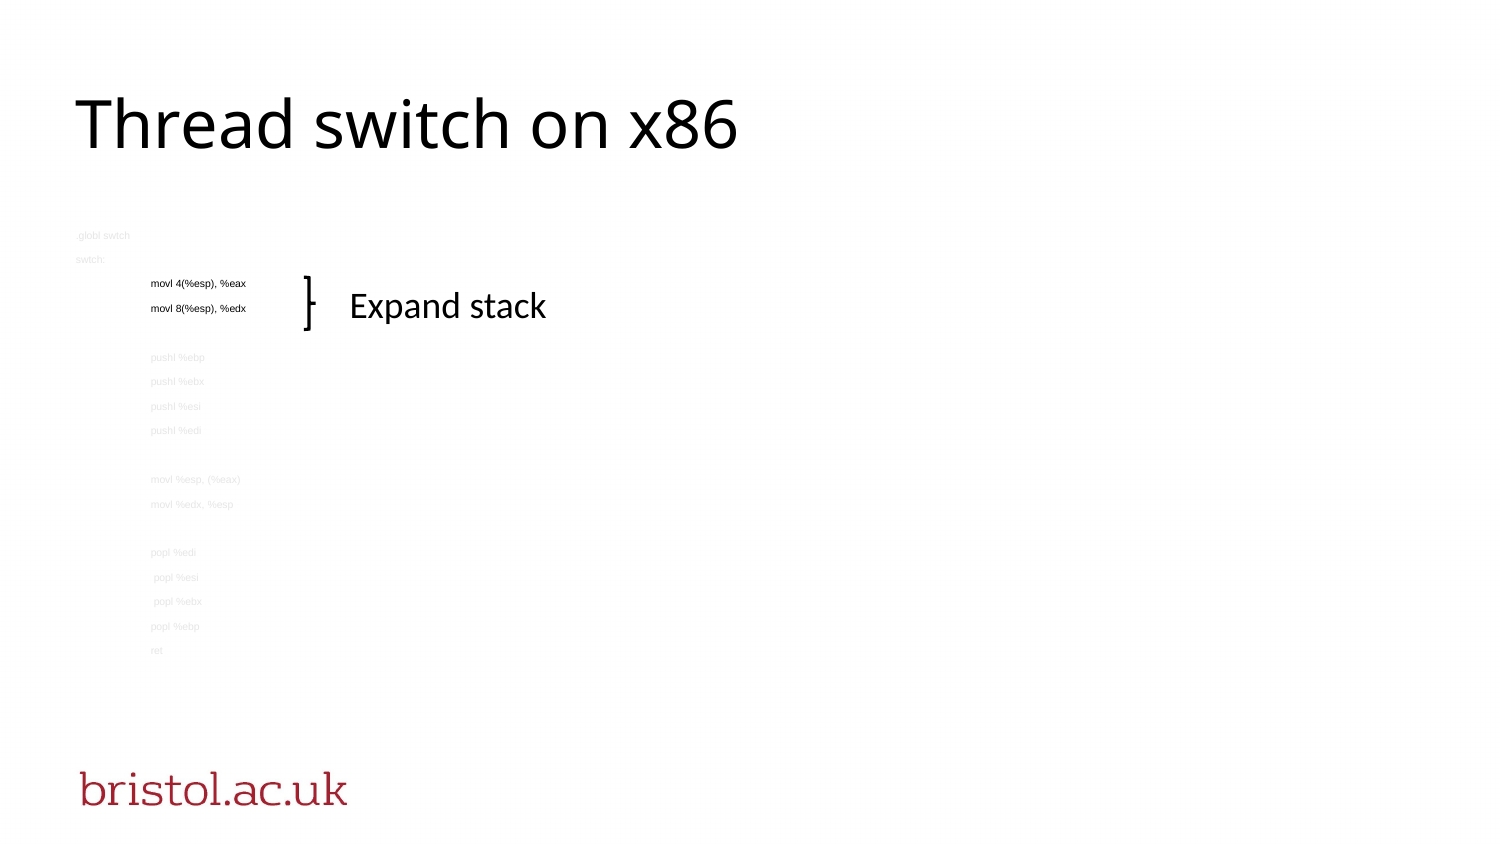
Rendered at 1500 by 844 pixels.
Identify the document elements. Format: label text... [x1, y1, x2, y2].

list .globl swtch swtch: movl 4(%esp), %eax movl 8(%esp), %edx pushl %ebp pushl %ebx pushl %esi pushl %edi movl %esp, (%eax) movl %edx, %esp popl %edi popl %esi popl %ebx popl %ebp ret [60, 224, 1440, 699]
title Thread switch on x86 [60, 44, 1440, 209]
text_box Expand stack [334, 273, 565, 334]
